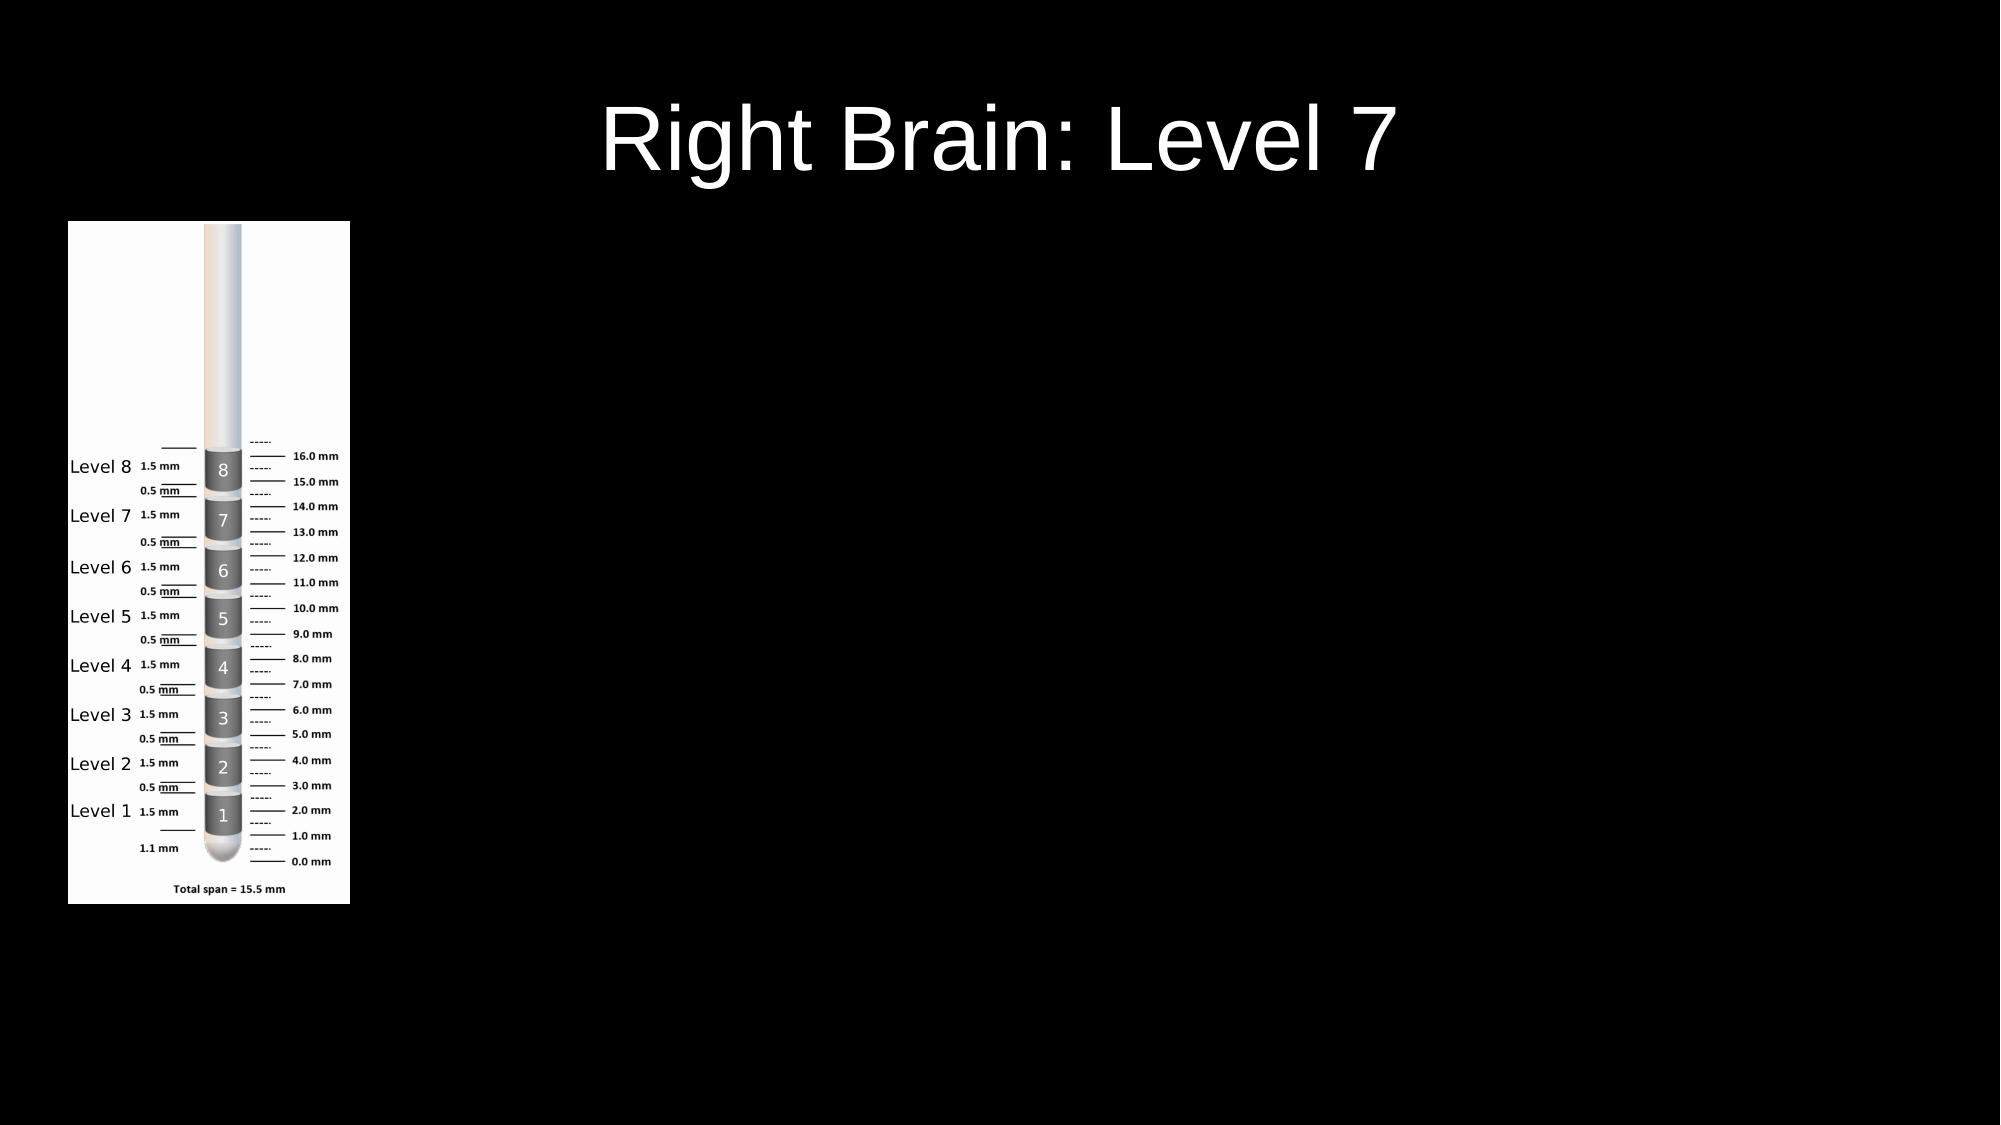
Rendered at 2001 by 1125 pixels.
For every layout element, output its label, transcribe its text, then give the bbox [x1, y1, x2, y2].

picture [68, 221, 350, 904]
title Right Brain: Level 7 [99, 44, 1900, 233]
